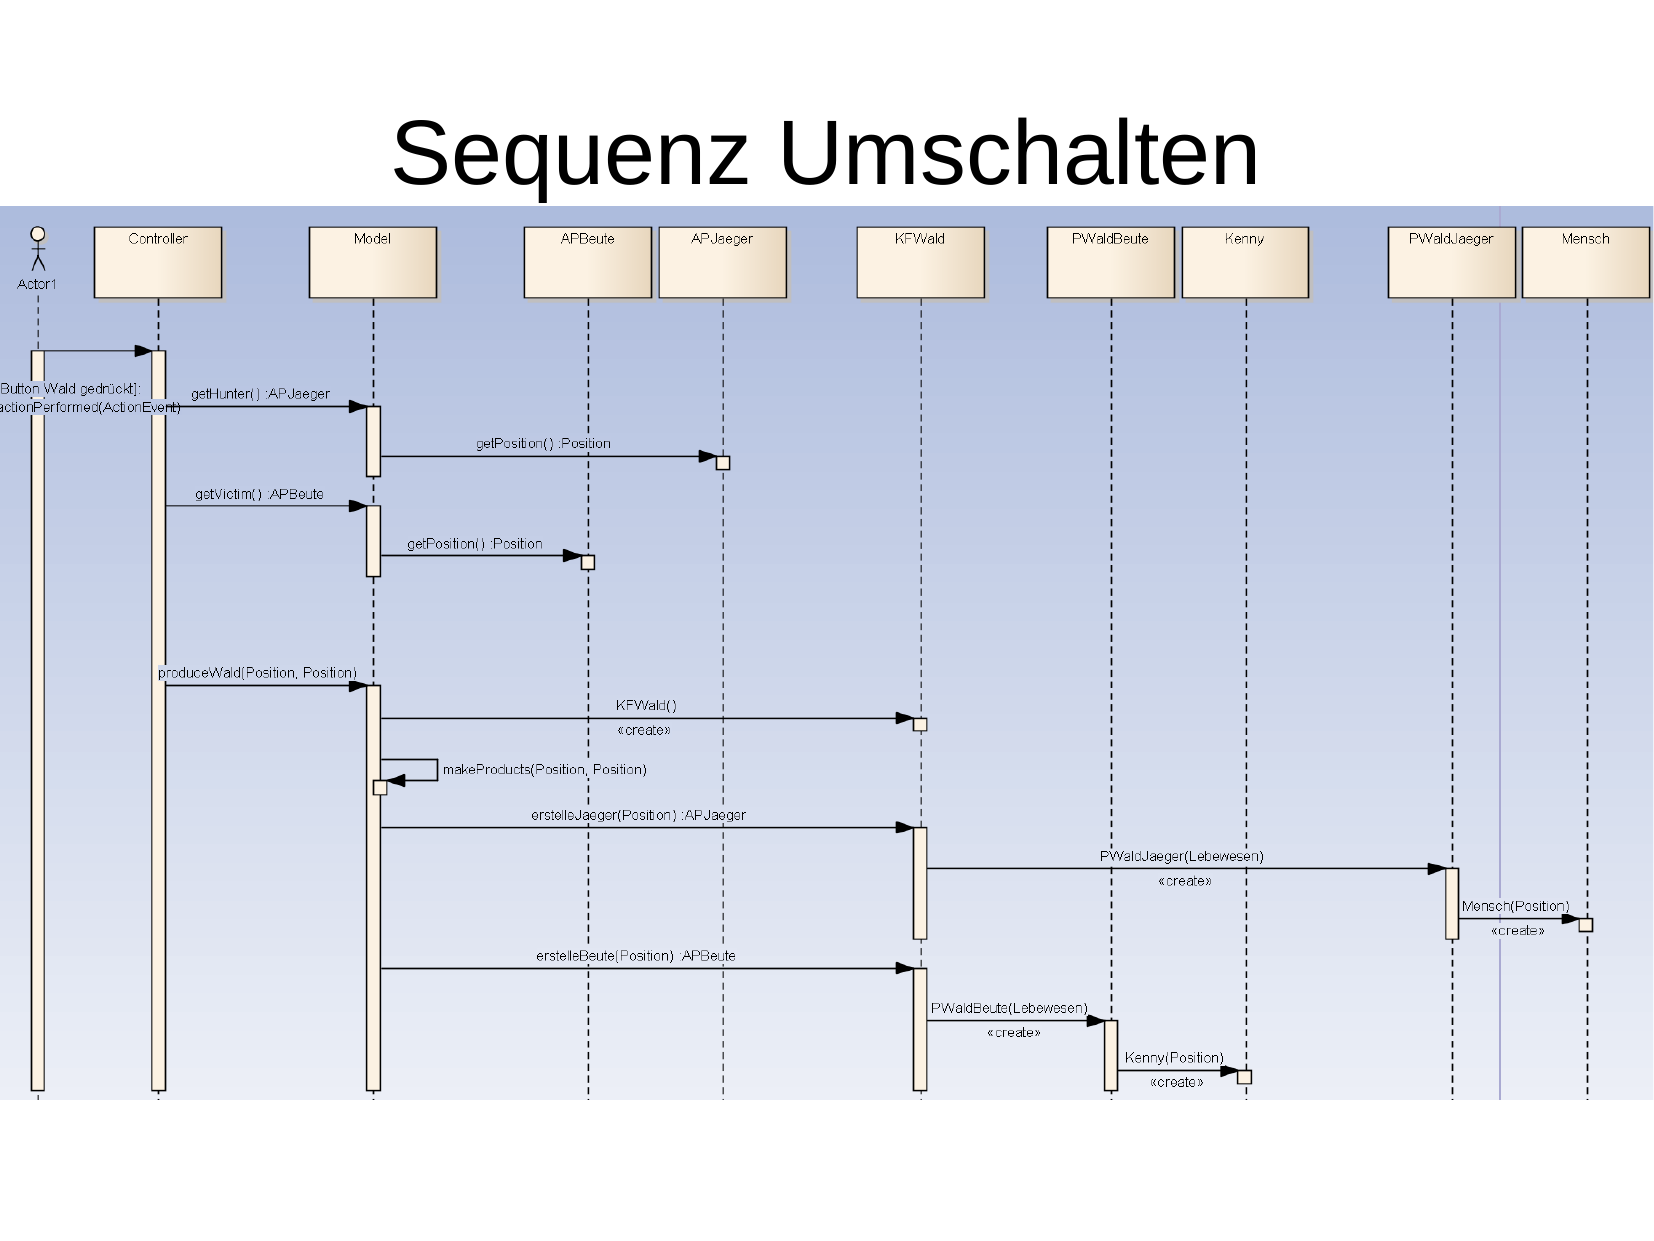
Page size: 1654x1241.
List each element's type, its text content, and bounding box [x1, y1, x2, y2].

picture [0, 206, 1654, 1100]
title Sequenz Umschalten [82, 49, 1571, 206]
